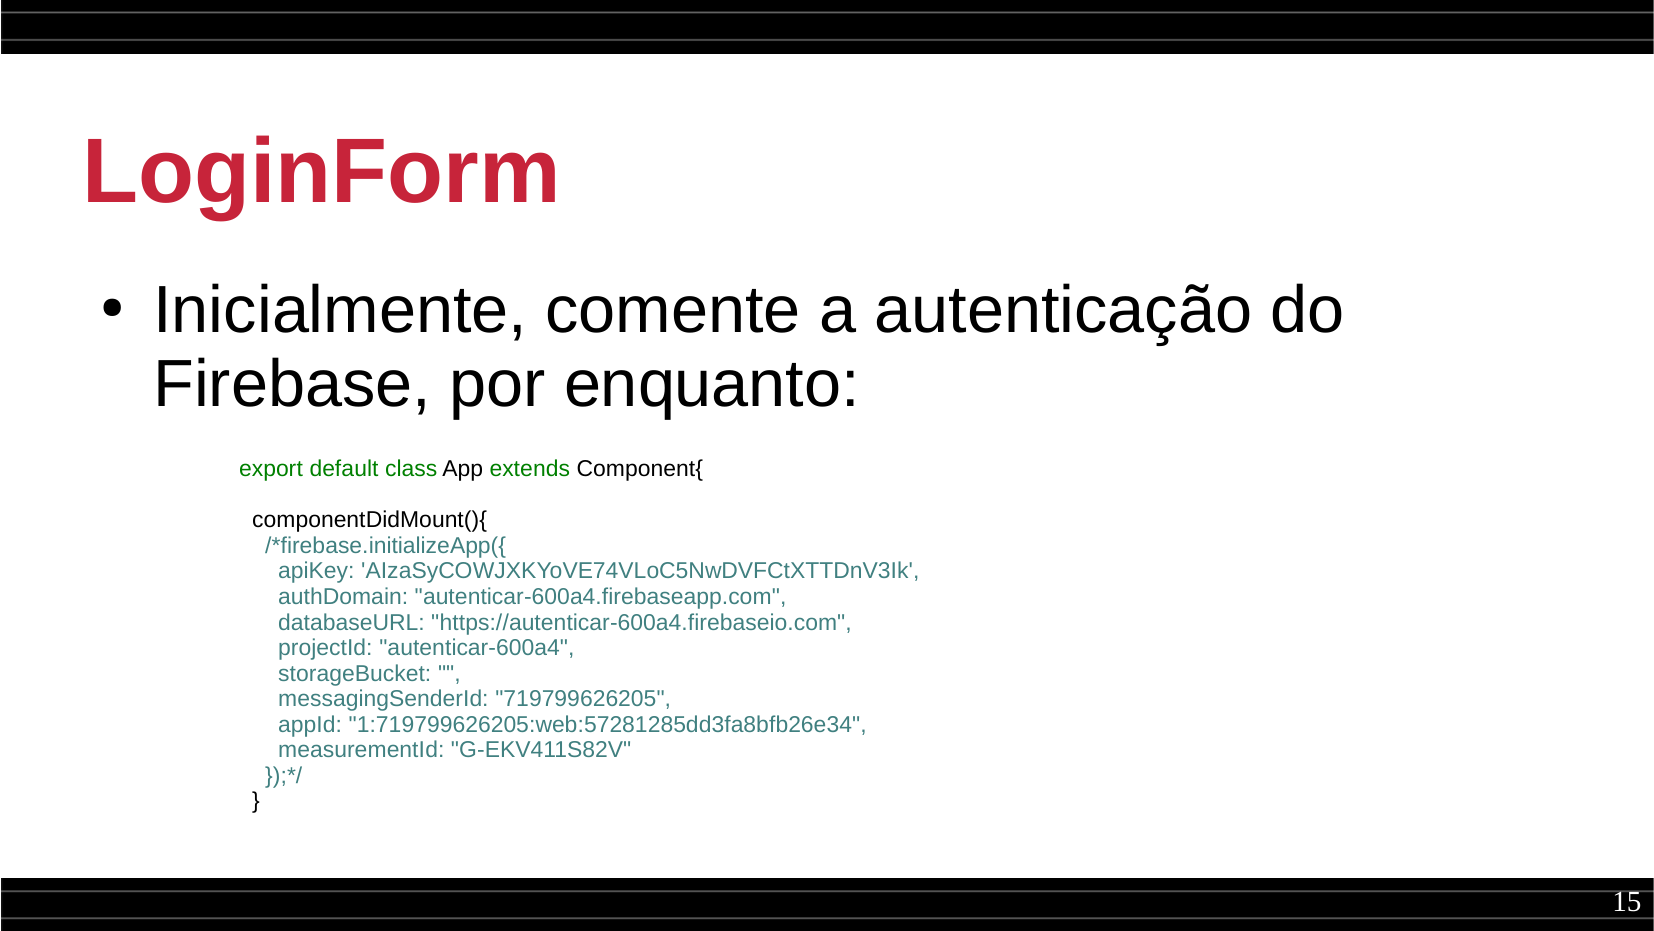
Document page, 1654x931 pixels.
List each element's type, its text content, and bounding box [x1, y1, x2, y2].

picture [1, 0, 1654, 54]
list Inicialmente, comente a autenticação do Firebase, por enquanto: [82, 271, 1571, 758]
text_box export default class App extends Component{ componentDidMount(){ /*firebase.initializeApp({ apiKey: 'AIzaSyCOWJXKYoVE74VLoC5NwDVFCtXTTDnV3Ik', authDomain: "autenticar-600a4.firebaseapp.com", databaseURL: "https://autenticar-600a4.firebaseio.com", projectId: "autenticar-600a4", storageBucket: "", messagingSenderId: "719799626205", appId: "1:719799626205:web:57281285dd3fa8bfb26e34", measurementId: "G-EKV411S82V" });*/ } [224, 448, 1418, 821]
title LoginForm [82, 92, 1571, 249]
picture [1, 878, 1654, 931]
